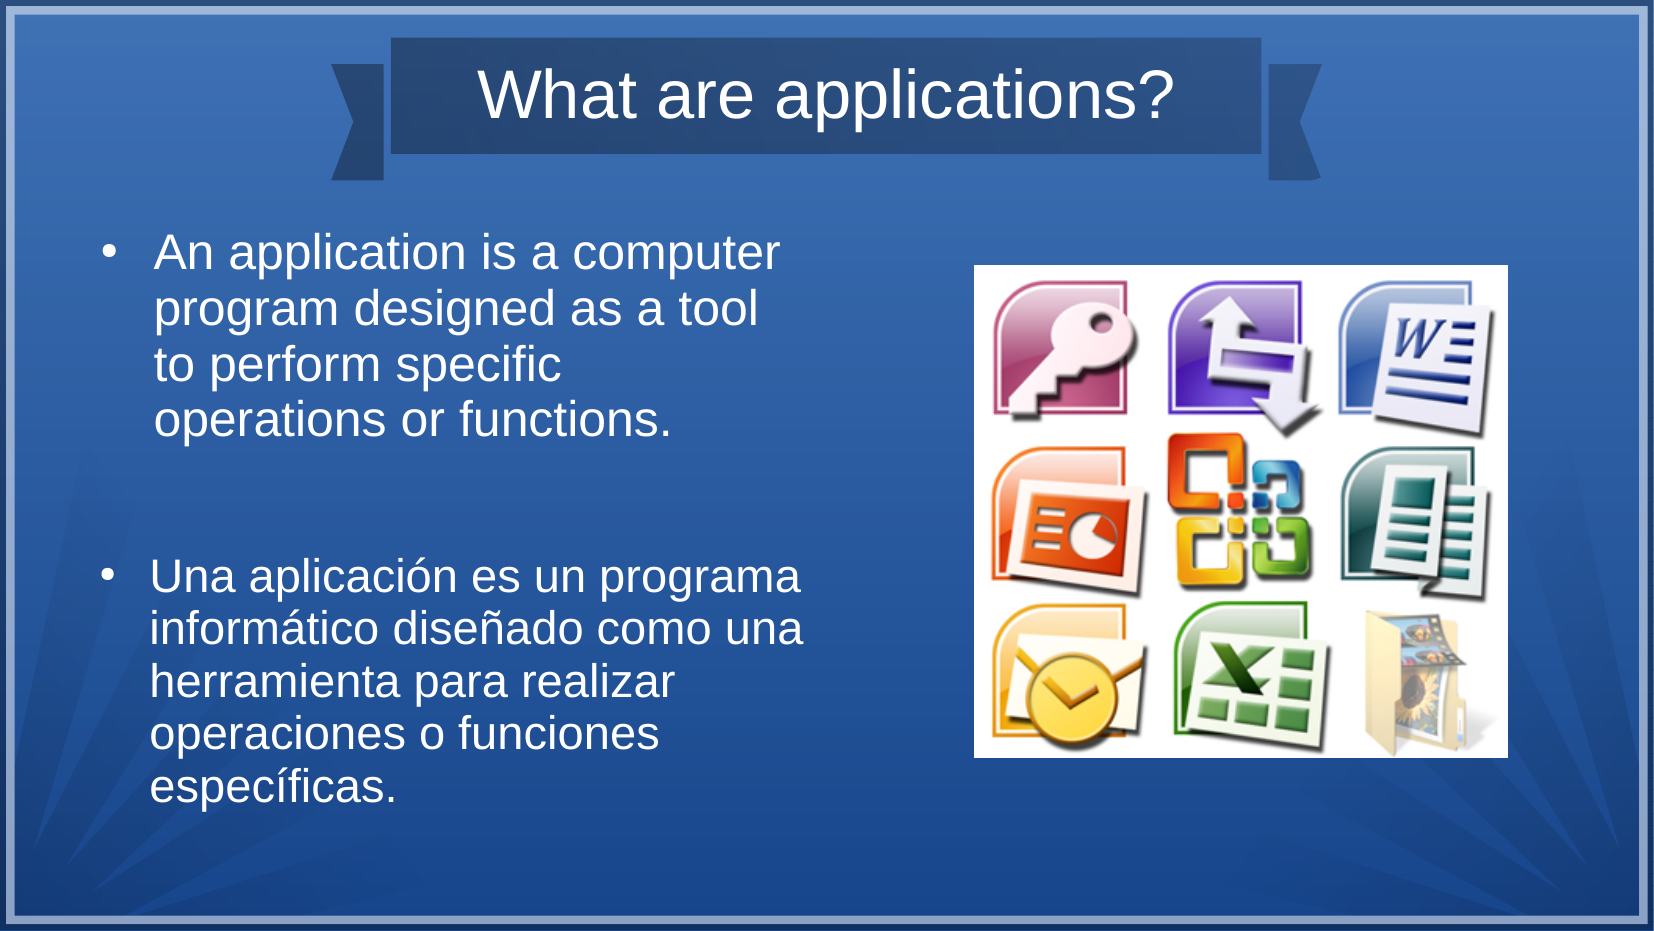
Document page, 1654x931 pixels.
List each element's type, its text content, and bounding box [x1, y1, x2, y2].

list Una aplicación es un programa informático diseñado como una herramienta para realizar operaciones o funciones específicas. [82, 549, 809, 847]
title What are applications? [389, 35, 1264, 154]
picture [974, 265, 1508, 758]
list An application is a computer program designed as a tool to perform specific operations or functions. [82, 224, 809, 522]
